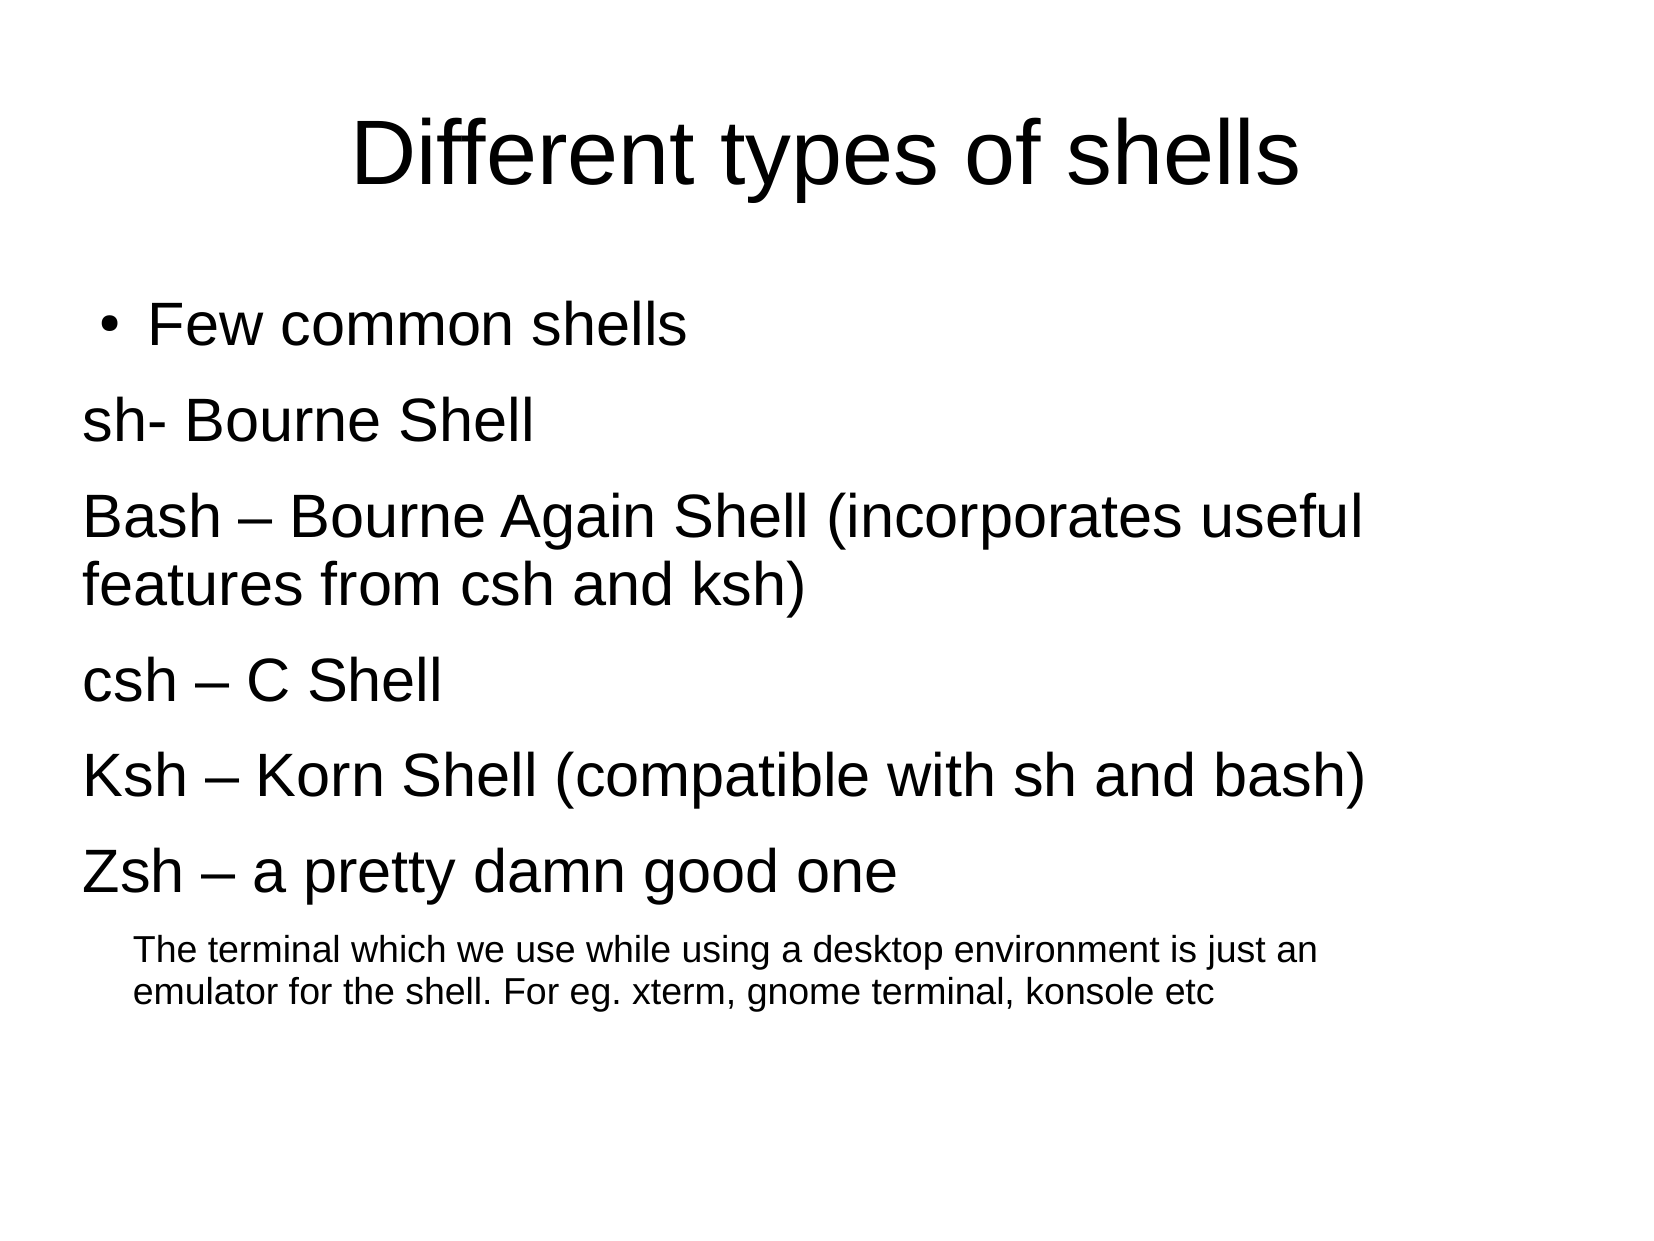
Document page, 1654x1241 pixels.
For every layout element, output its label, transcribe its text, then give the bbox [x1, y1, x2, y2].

list Few common shells sh- Bourne Shell Bash – Bourne Again Shell (incorporates useful features from csh and ksh) csh – C Shell Ksh – Korn Shell (compatible with sh and bash) Zsh – a pretty damn good one [82, 290, 1571, 910]
title Different types of shells [82, 49, 1571, 257]
text_box The terminal which we use while using a desktop environment is just an emulator for the shell. For eg. xterm, gnome terminal, konsole etc [118, 921, 1489, 1021]
